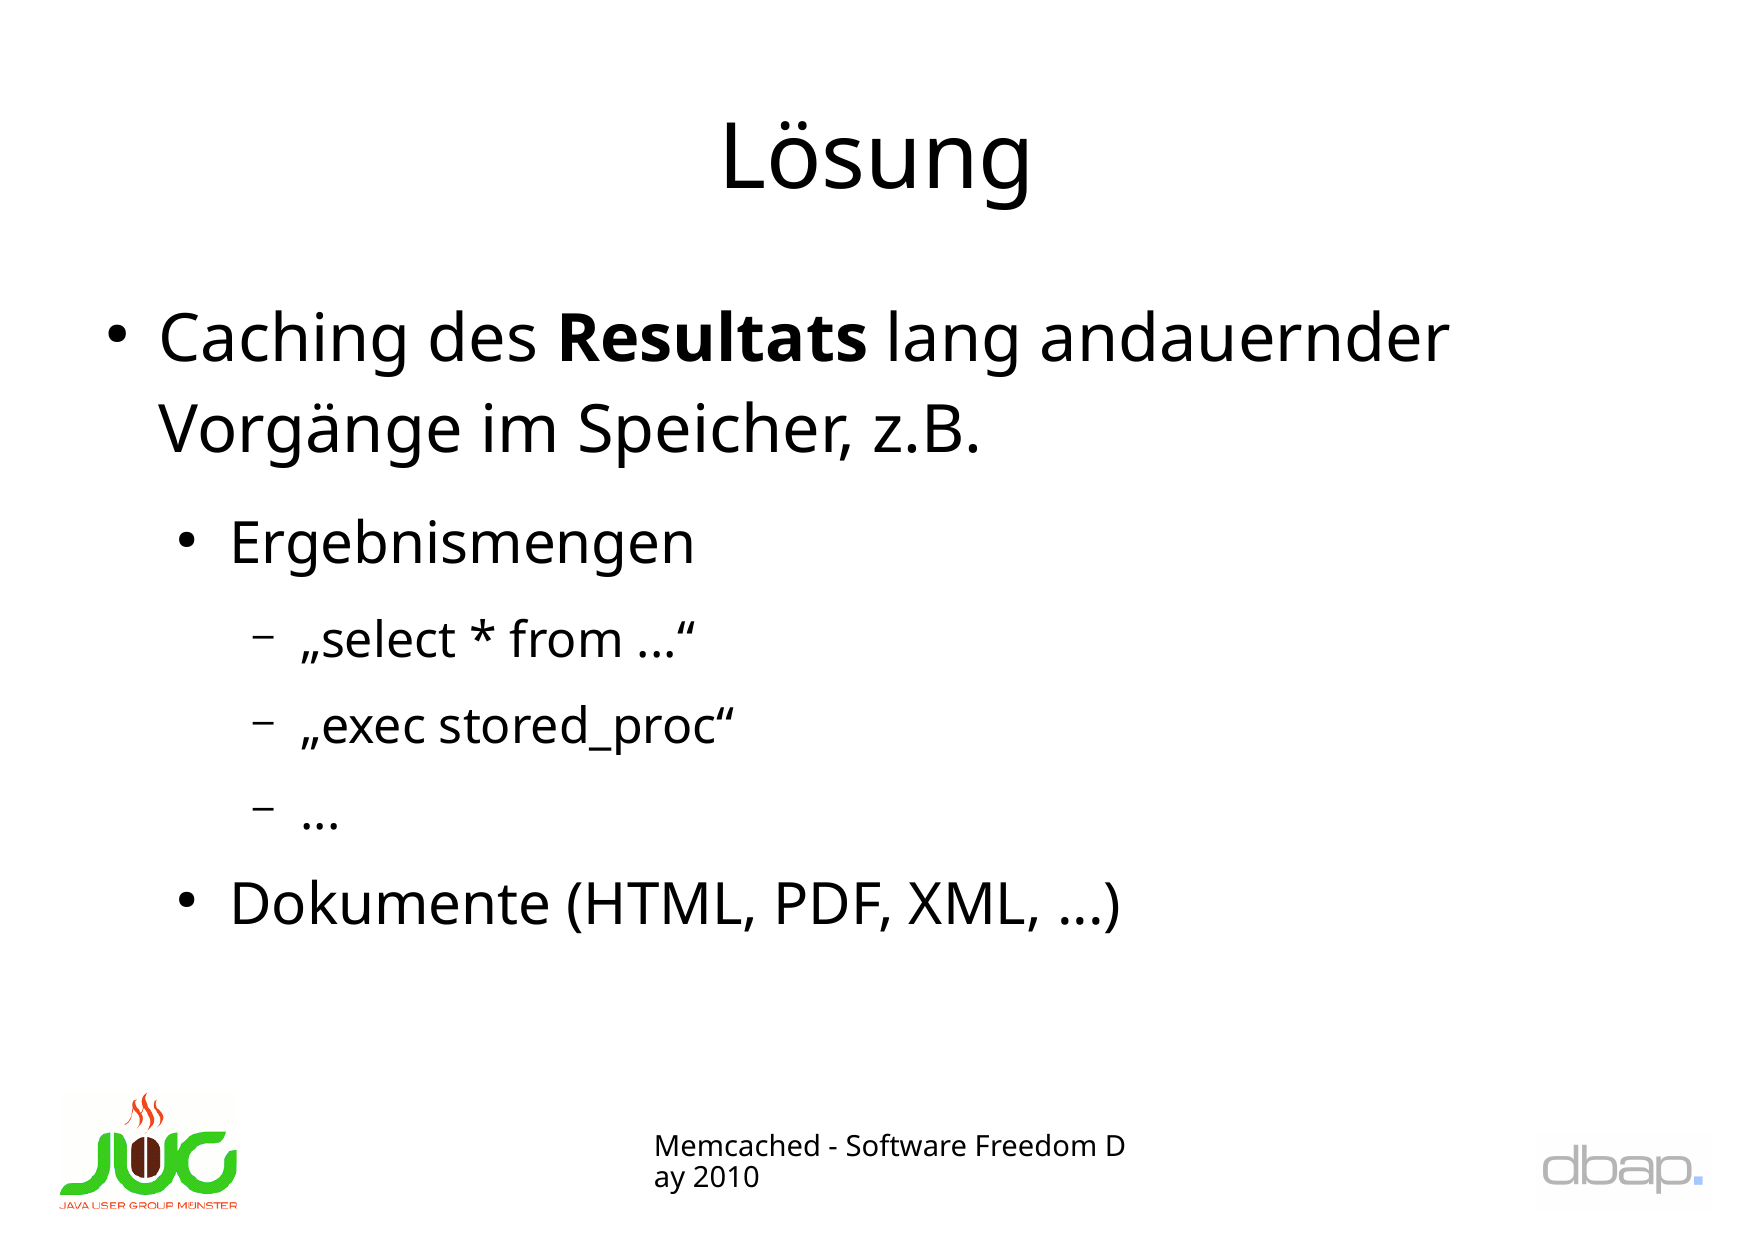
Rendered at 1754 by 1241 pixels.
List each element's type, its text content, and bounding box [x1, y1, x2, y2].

picture [59, 1092, 237, 1209]
picture [1535, 1133, 1713, 1211]
list Caching des Resultats lang andauernder Vorgänge im Speicher, z.B. Ergebnismengen „select * from ...“ „exec stored_proc“ ... Dokumente (HTML, PDF, XML, ...) [87, 290, 1667, 843]
title Lösung [87, 49, 1667, 257]
